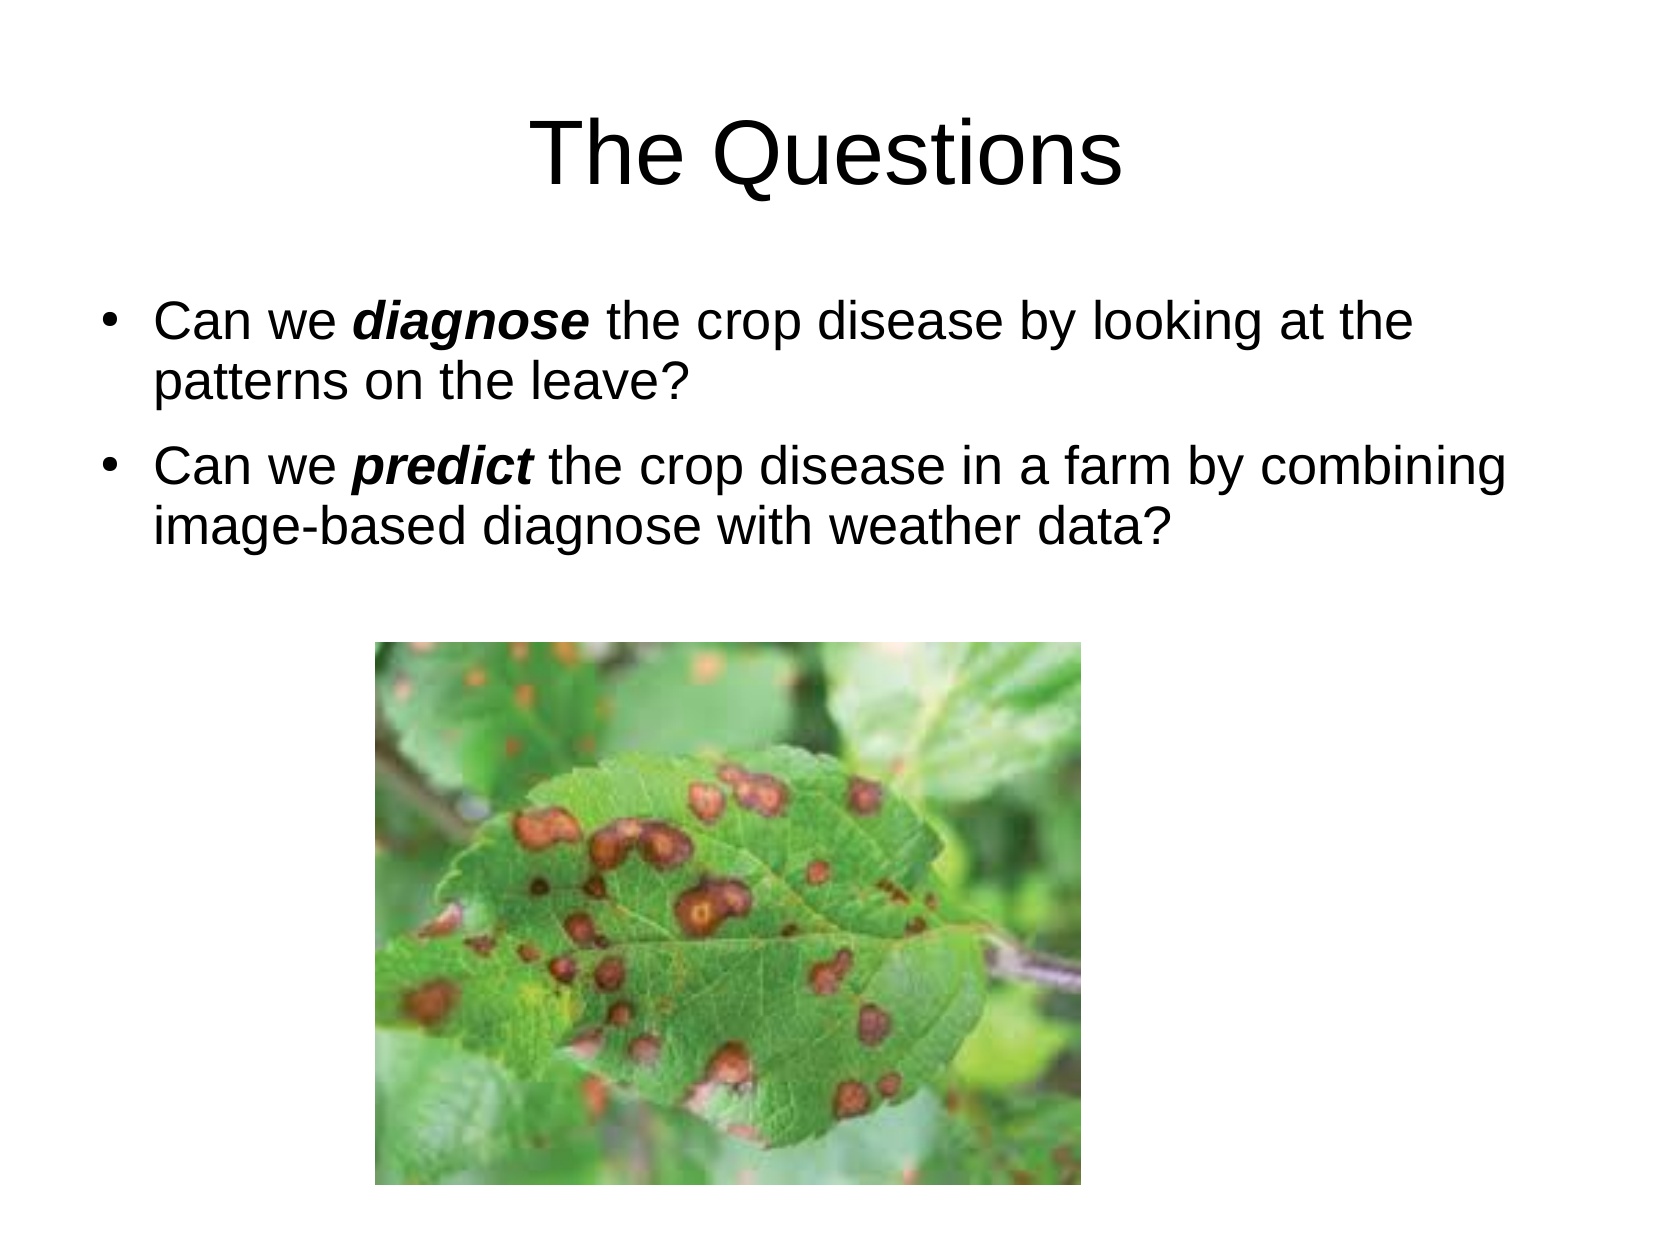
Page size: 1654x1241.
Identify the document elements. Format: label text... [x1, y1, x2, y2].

title The Questions [82, 49, 1571, 257]
list Can we diagnose the crop disease by looking at the patterns on the leave? Can we predict the crop disease in a farm by combining image-based diagnose with weather data? [82, 290, 1571, 1010]
picture [375, 642, 1081, 1186]
